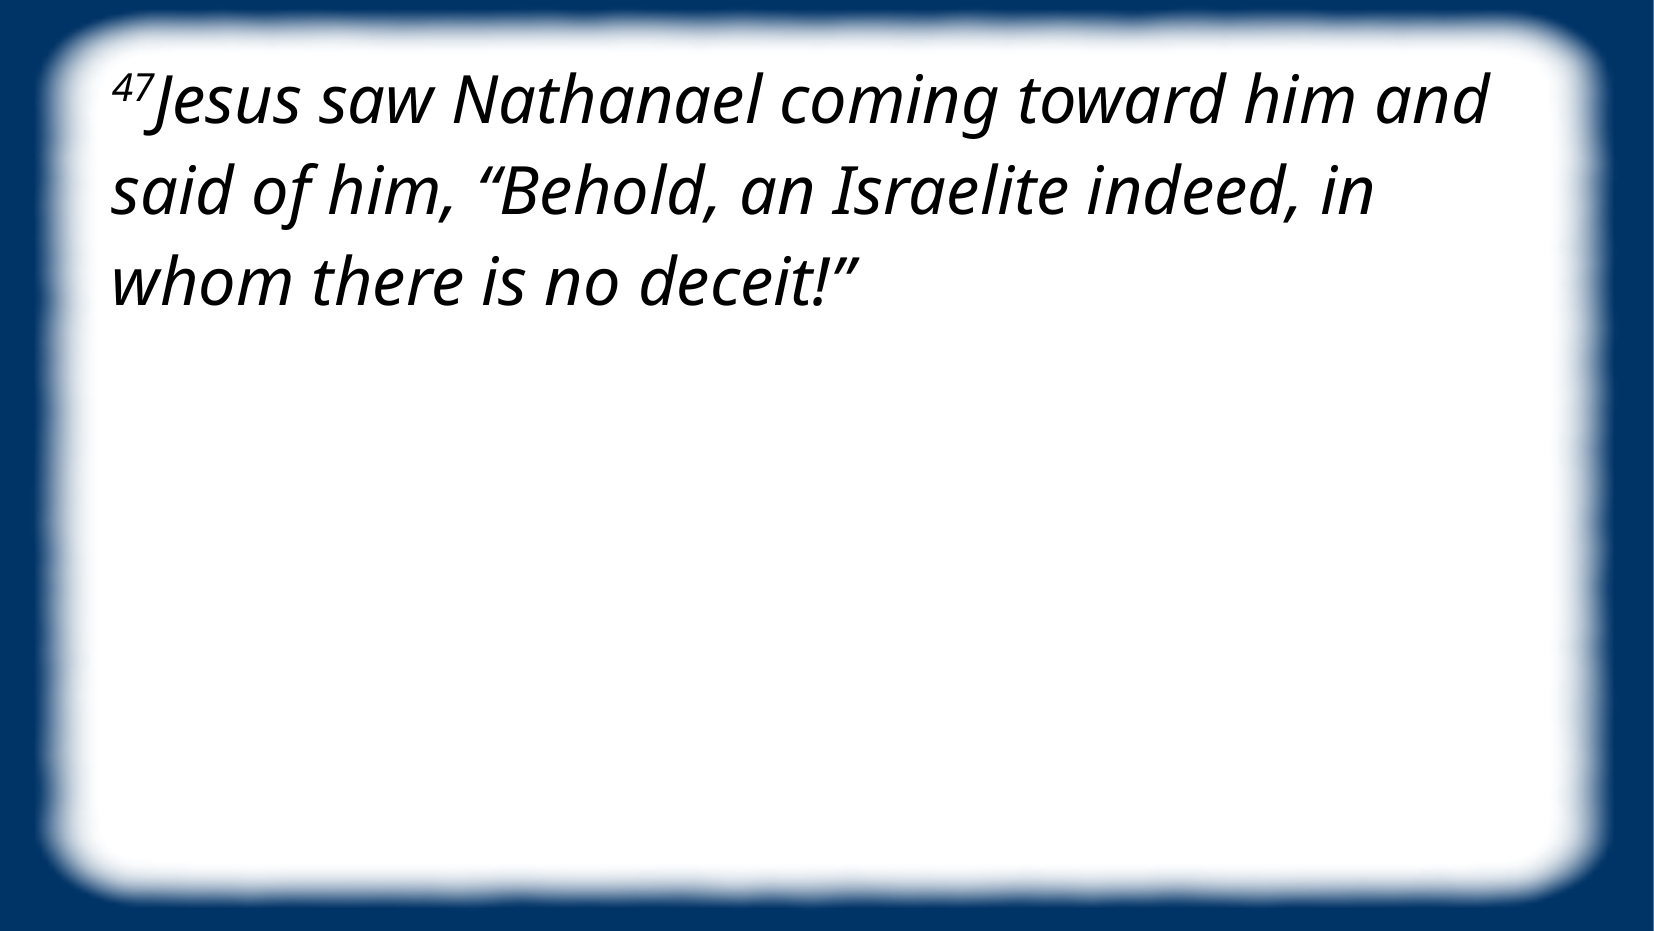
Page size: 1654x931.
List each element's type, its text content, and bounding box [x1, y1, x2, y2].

picture [0, 0, 1654, 931]
text_box 47Jesus saw Nathanael coming toward him and said of him, “Behold, an Israelite indeed, in whom there is no deceit!” [97, 45, 1548, 351]
